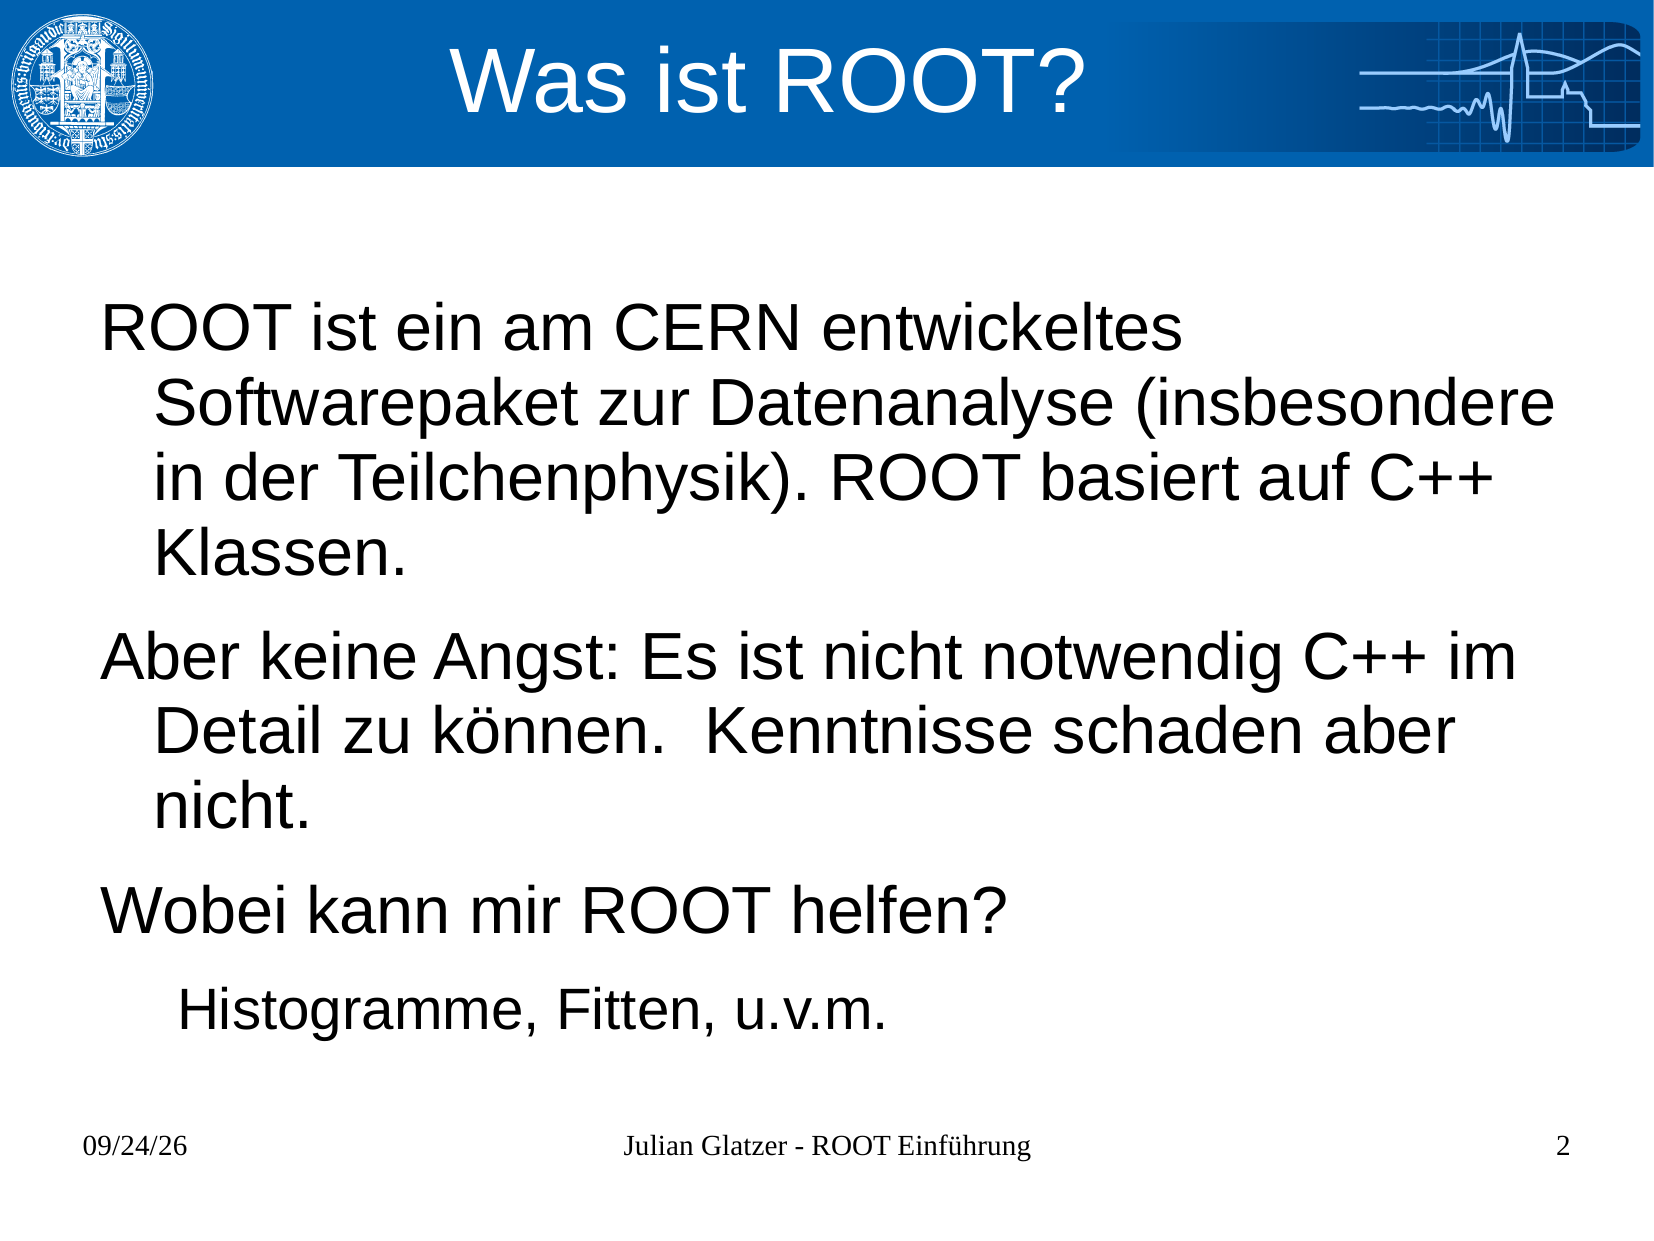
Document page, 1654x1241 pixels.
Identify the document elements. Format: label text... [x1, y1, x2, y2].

list ROOT ist ein am CERN entwickeltes Softwarepaket zur Datenanalyse (insbesondere in der Teilchenphysik). ROOT basiert auf C++ Klassen. Aber keine Angst: Es ist nicht notwendig C++ im Detail zu können. Kenntnisse schaden aber nicht. Wobei kann mir ROOT helfen? Histogramme, Fitten, u.v.m. [82, 290, 1571, 1094]
picture [0, 0, 1654, 167]
title Was ist ROOT? [187, 11, 1351, 151]
